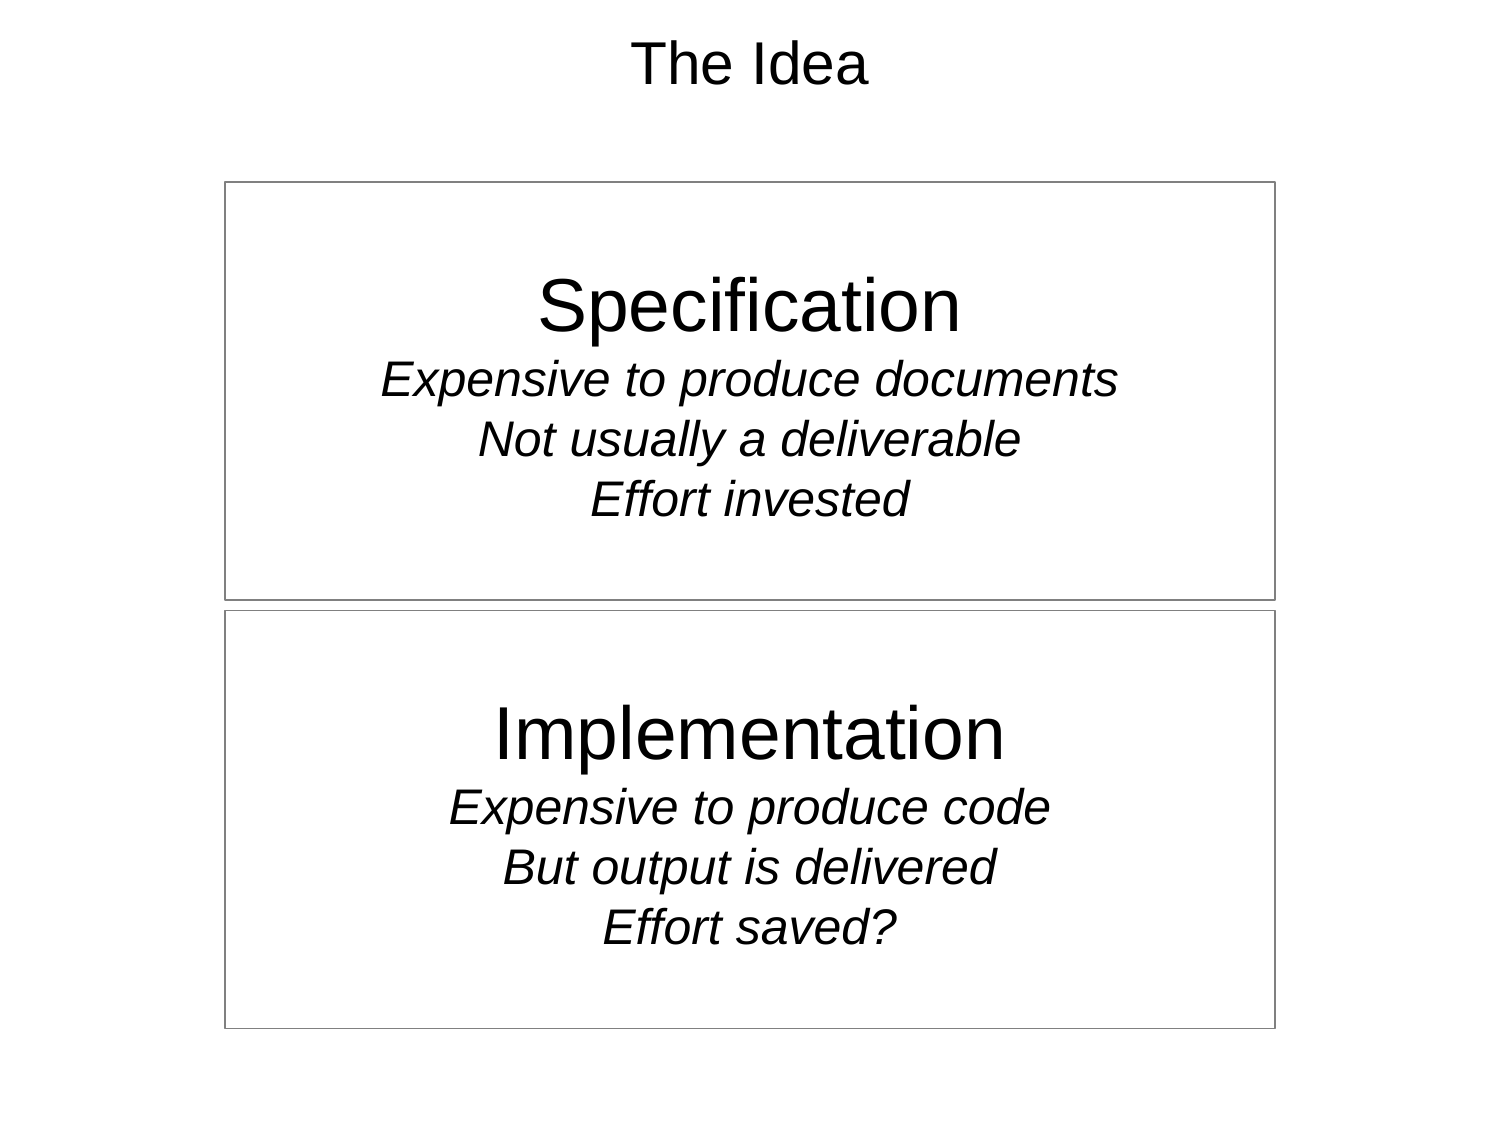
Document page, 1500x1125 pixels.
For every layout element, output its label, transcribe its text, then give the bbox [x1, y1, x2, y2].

text_box Implementation Expensive to produce code But output is delivered Effort saved? [225, 610, 1275, 1029]
text_box Specification Expensive to produce documents Not usually a deliverable Effort invested [225, 182, 1275, 600]
text_box The Idea [630, 7, 870, 113]
